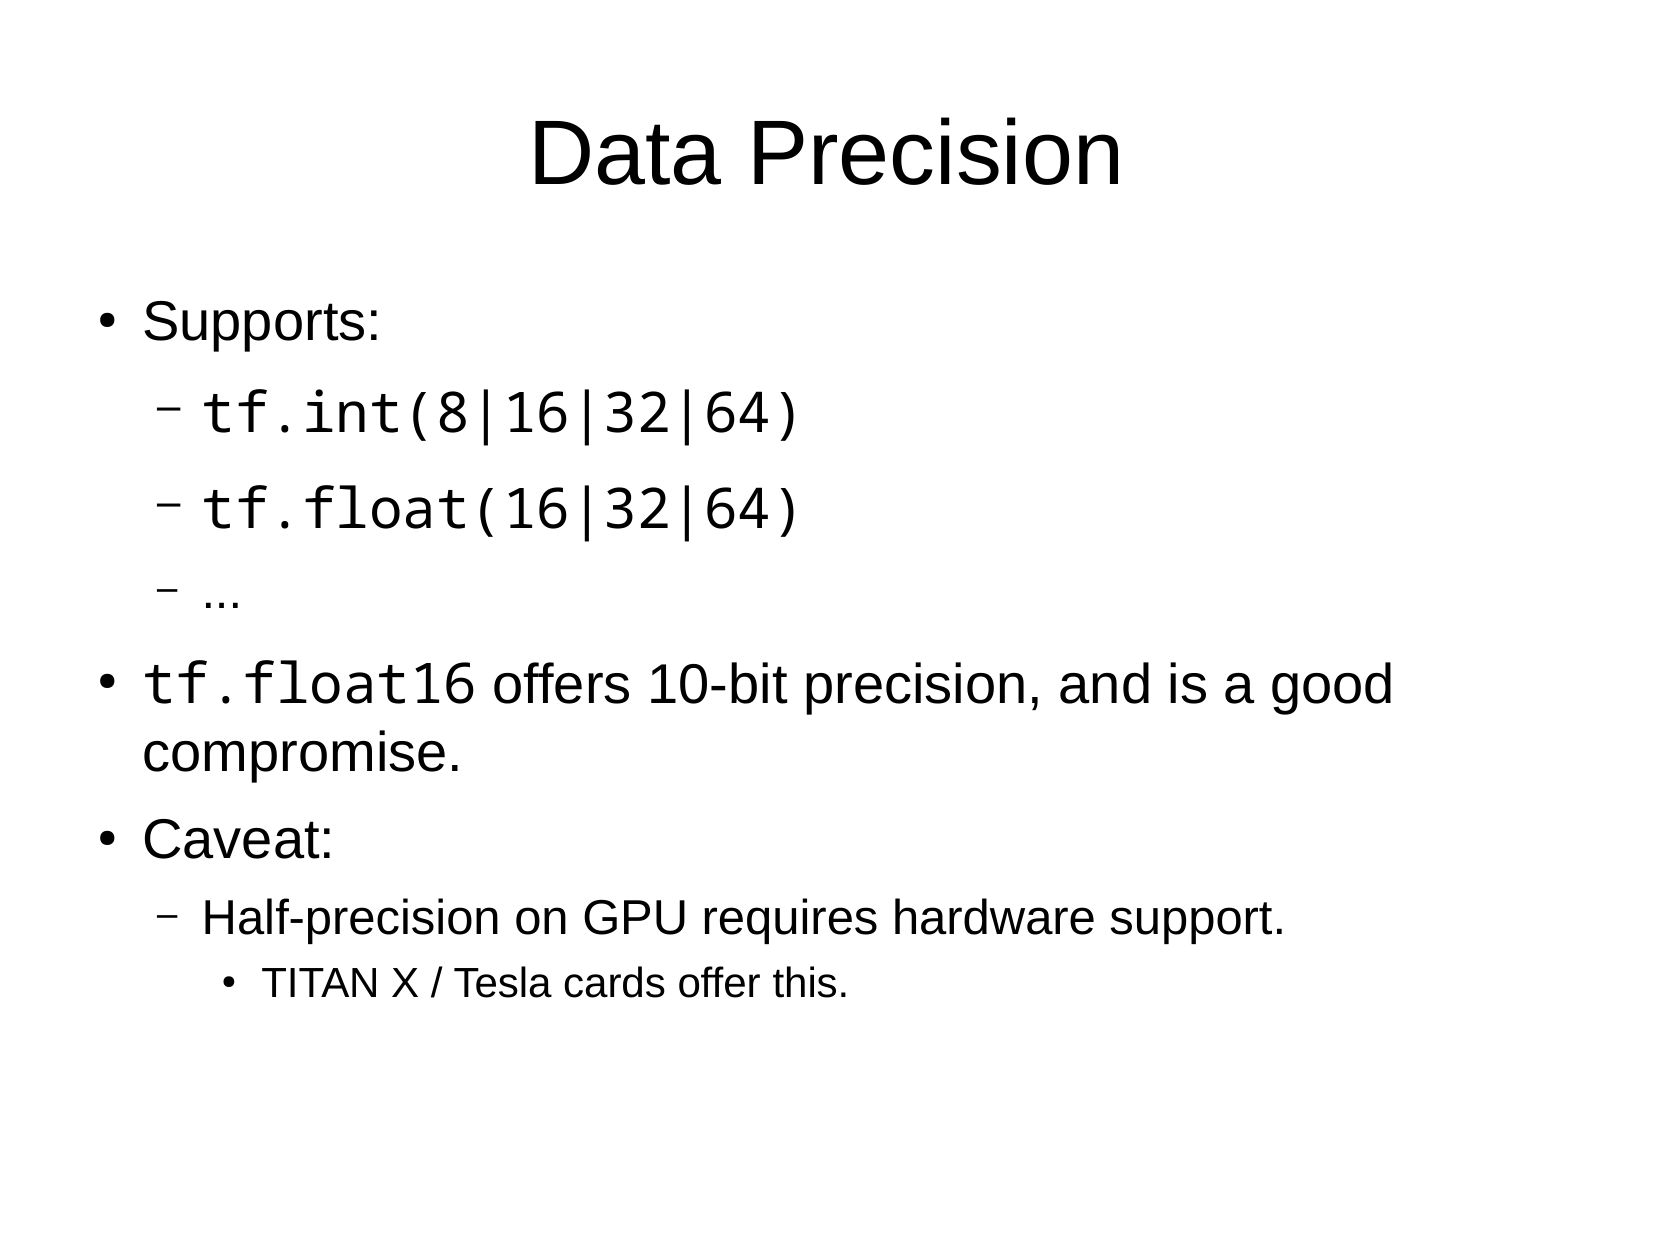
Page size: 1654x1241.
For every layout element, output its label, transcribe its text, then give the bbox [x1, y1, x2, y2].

title Data Precision [82, 49, 1571, 257]
list Supports: tf.int(8|16|32|64) tf.float(16|32|64) ... tf.float16 offers 10-bit precision, and is a good compromise. Caveat: Half-precision on GPU requires hardware support. TITAN X / Tesla cards offer this. [82, 290, 1571, 1010]
